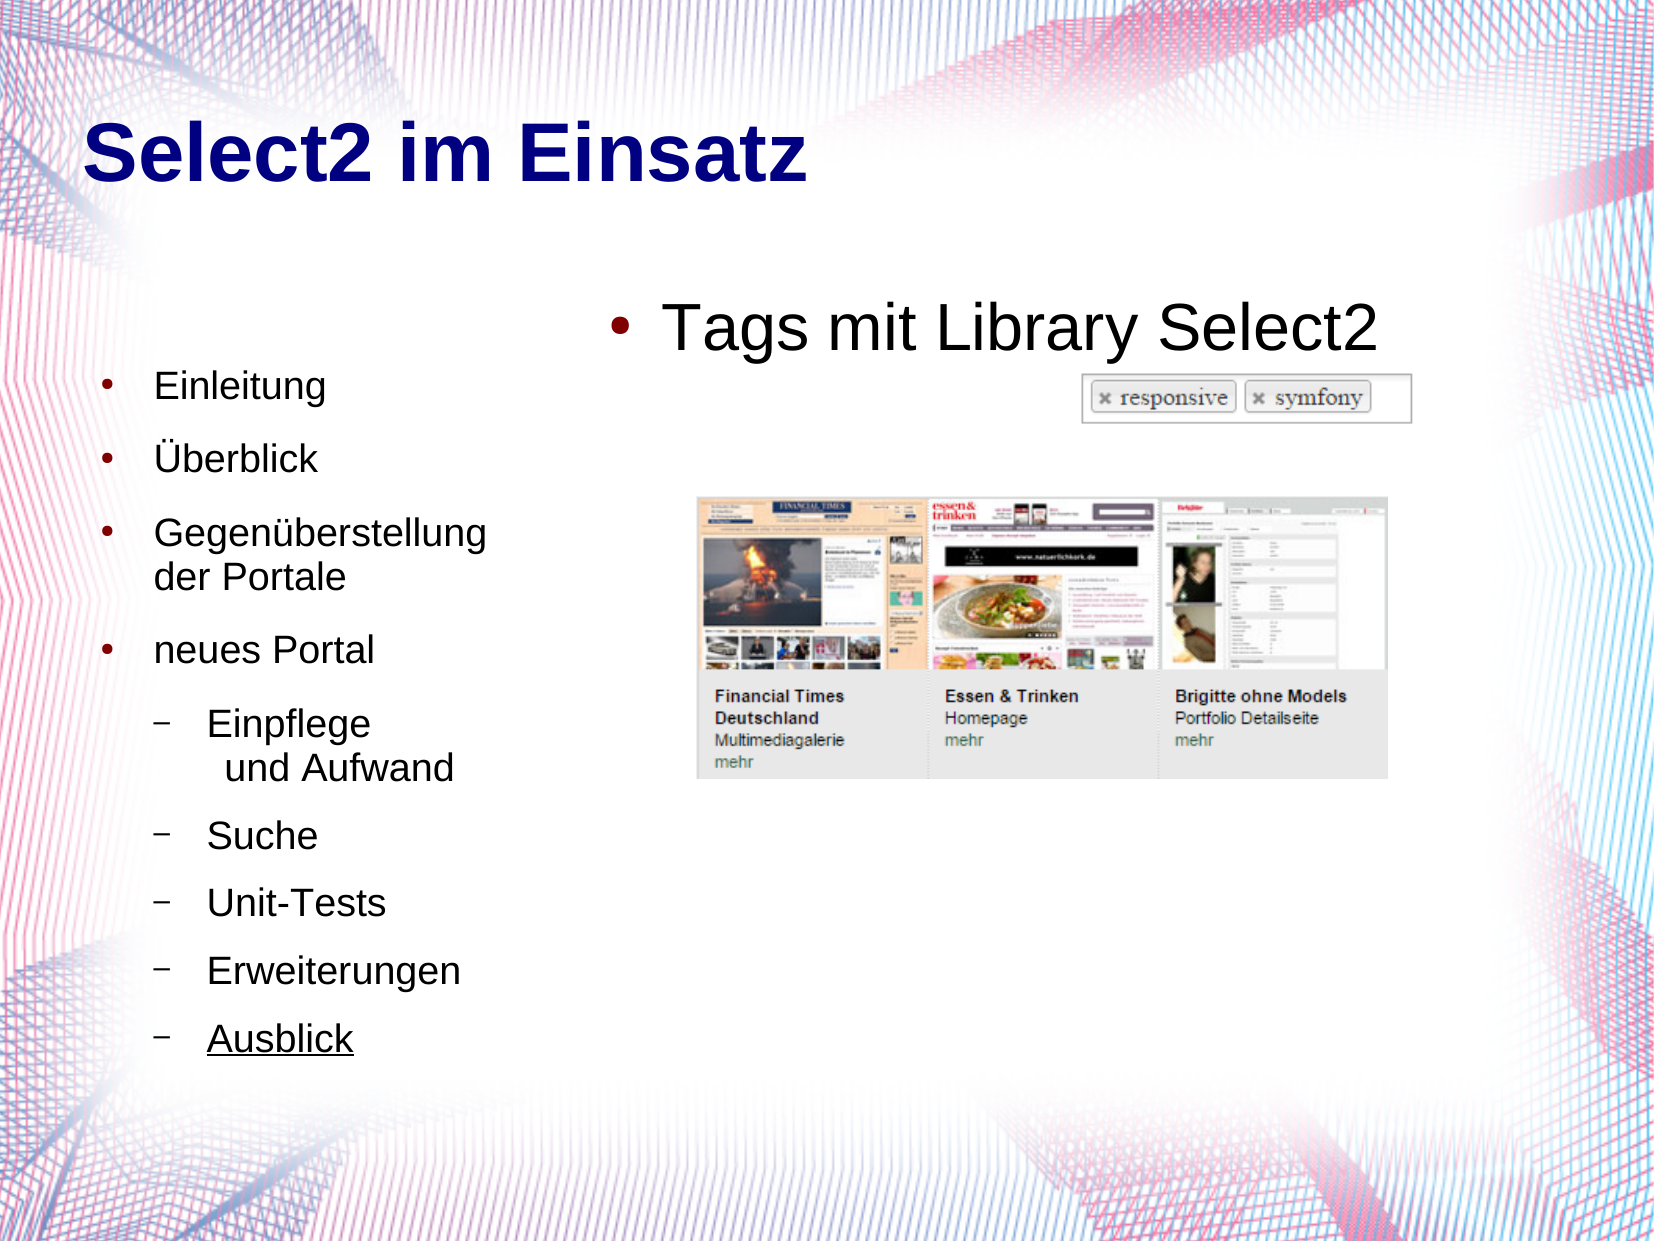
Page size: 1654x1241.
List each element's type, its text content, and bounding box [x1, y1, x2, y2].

picture [0, 0, 1654, 1241]
list Einleitung Überblick Gegenüberstellung der Portale neues Portal Einpflege und Aufwand Suche Unit-Tests Erweiterungen Ausblick [82, 290, 520, 1109]
title Select2 im Einsatz [82, 49, 1571, 257]
list Tags mit Library Select2 [590, 290, 1572, 1109]
